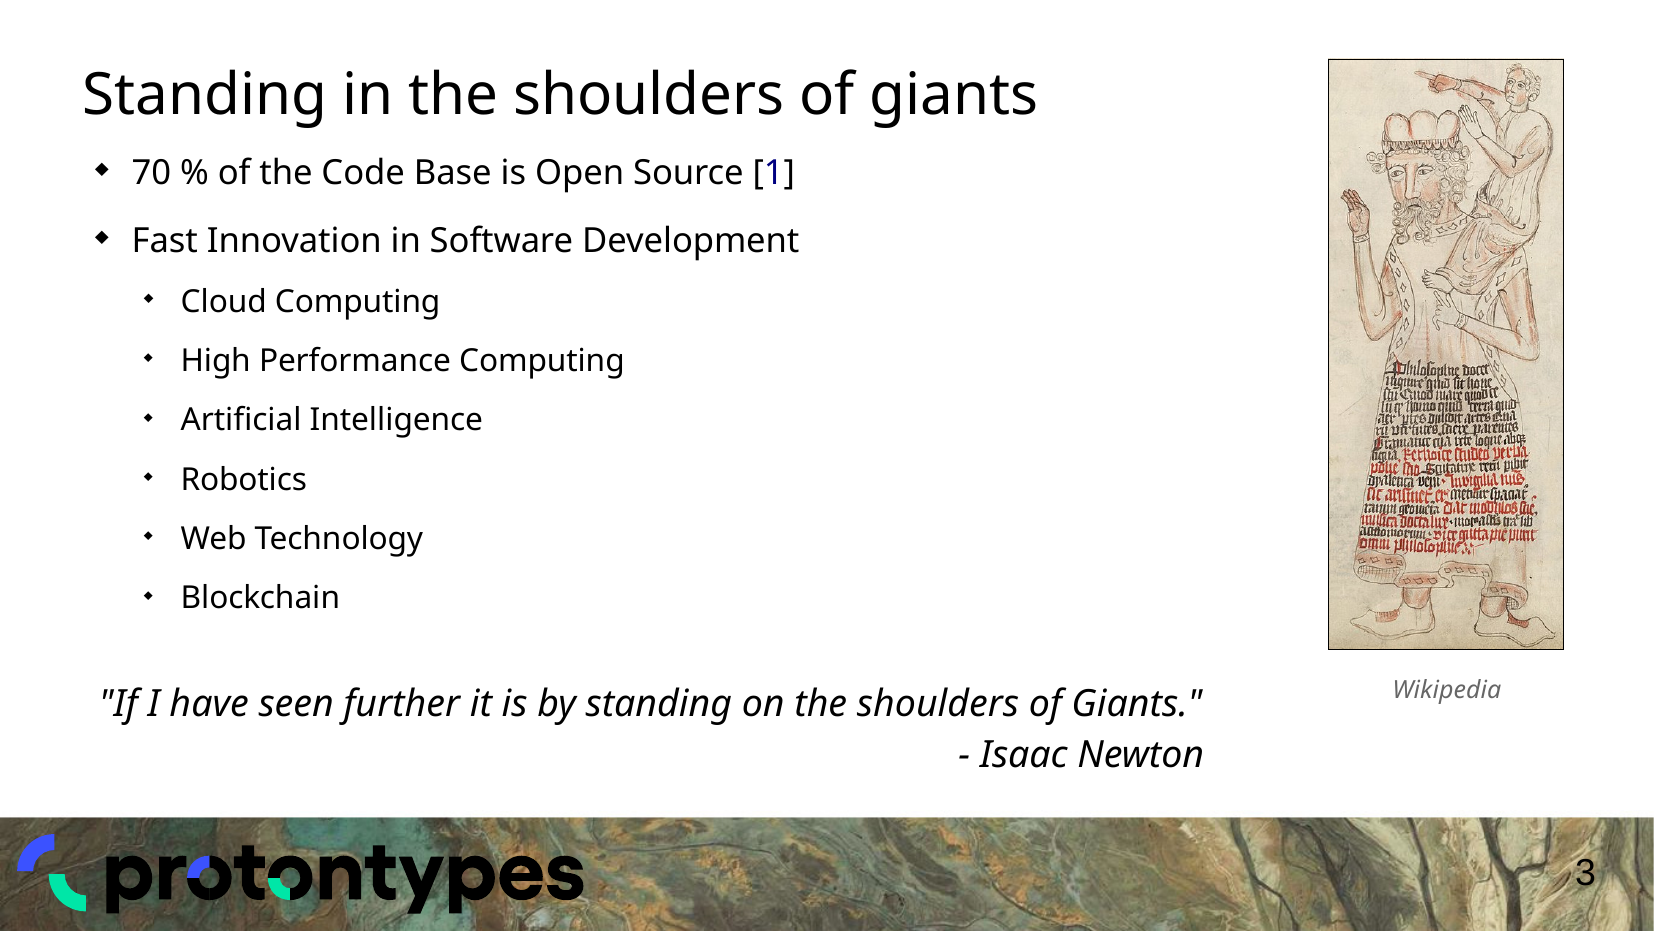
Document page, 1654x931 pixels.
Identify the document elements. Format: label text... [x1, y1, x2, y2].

list 70 % of the Code Base is Open Source [1] Fast Innovation in Software Development Cloud Computing High Performance Computing Artificial Intelligence Robotics Web Technology Blockchain [82, 147, 1328, 621]
picture [0, 0, 1654, 931]
title Standing in the shoulders of giants [82, 37, 1571, 147]
text_box "If I have seen further it is by standing on the shoulders of Giants." - Isaac Newton [84, 668, 1374, 786]
text_box Wikipedia [1358, 664, 1536, 709]
